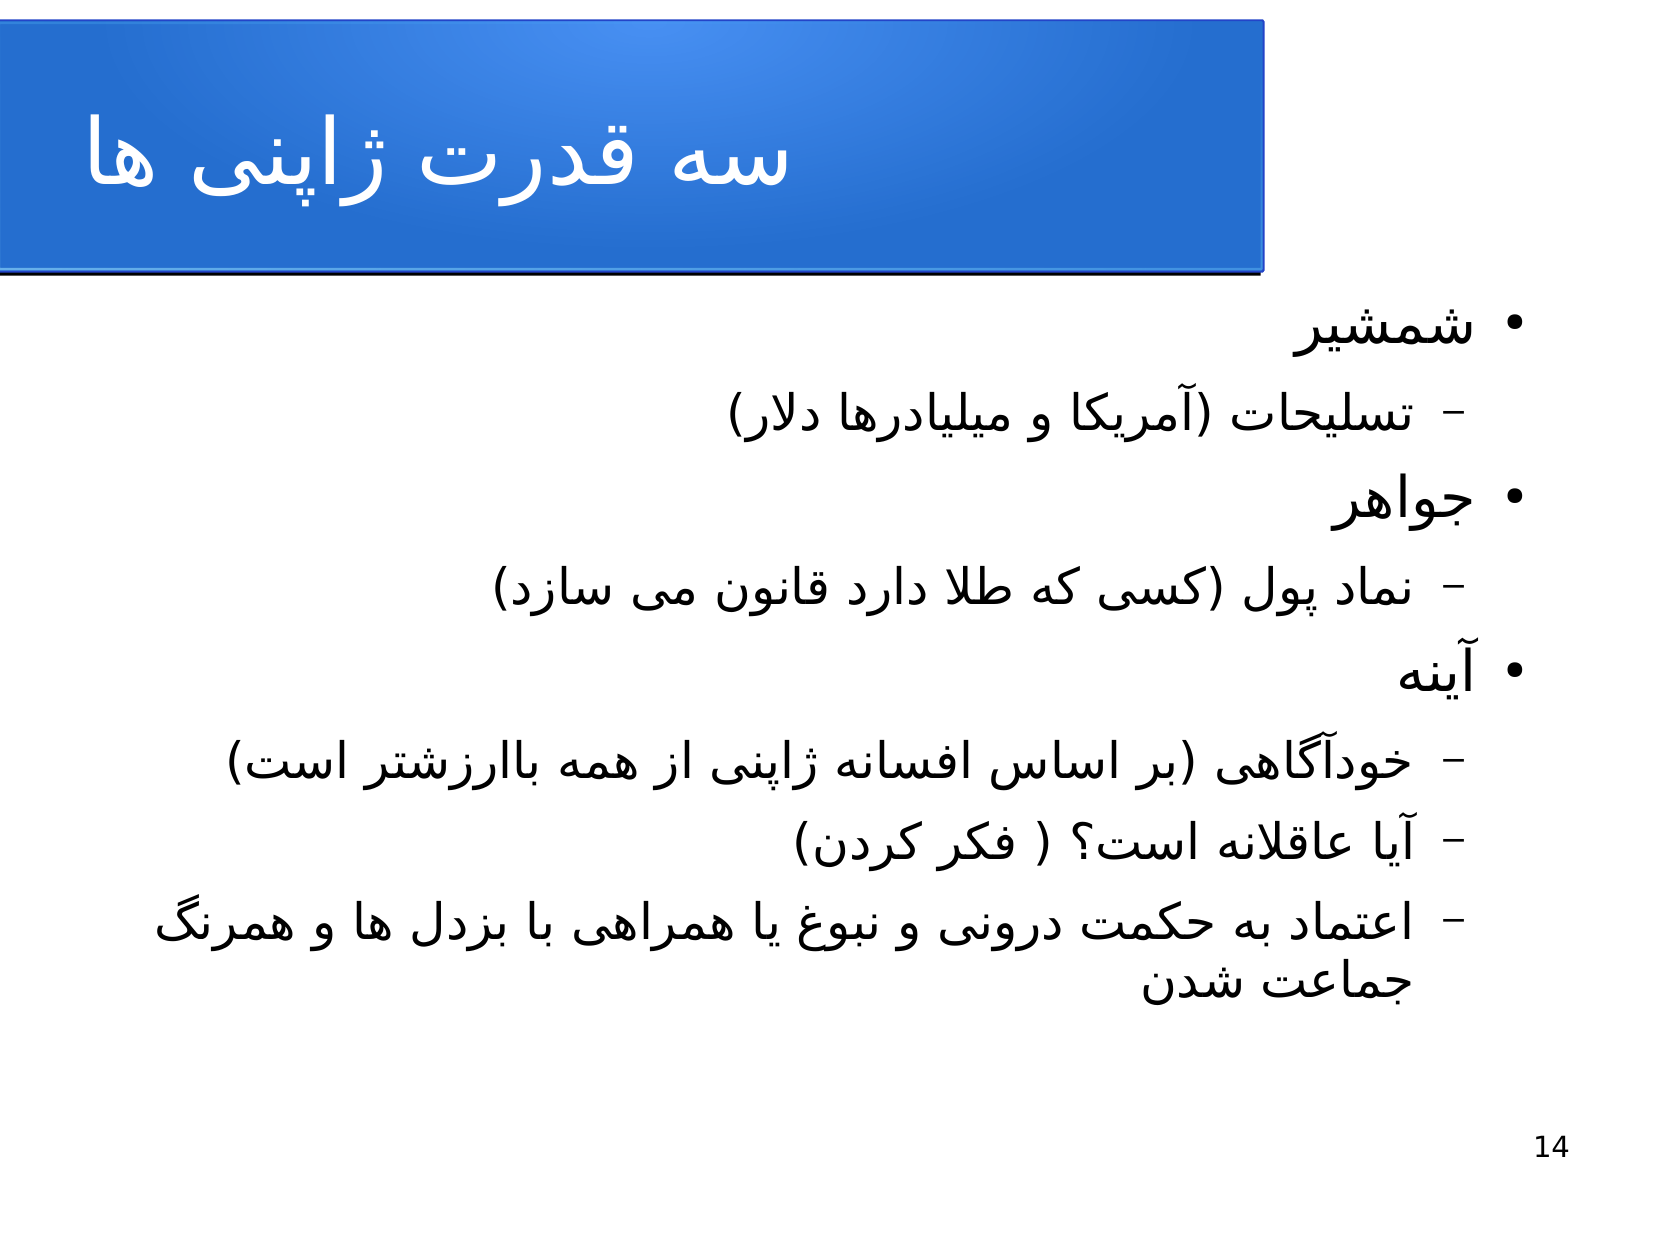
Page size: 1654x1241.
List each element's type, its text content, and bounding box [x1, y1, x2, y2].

list شمشیر تسلیحات (آمریکا و میلیادرها دلار) جواهر نماد پول (کسی که طلا دارد قانون می سازد) آینه خودآگاهی (بر اساس افسانه ژاپنی از همه باارزشتر است) آیا عاقلانه است؟ ( فکر کردن) اعتماد به حکمت درونی و نبوغ یا همراهی با بزدل ها و همرنگ جماعت شدن [82, 290, 1538, 1010]
title سه قدرت ژاپنی ها [82, 49, 1250, 257]
